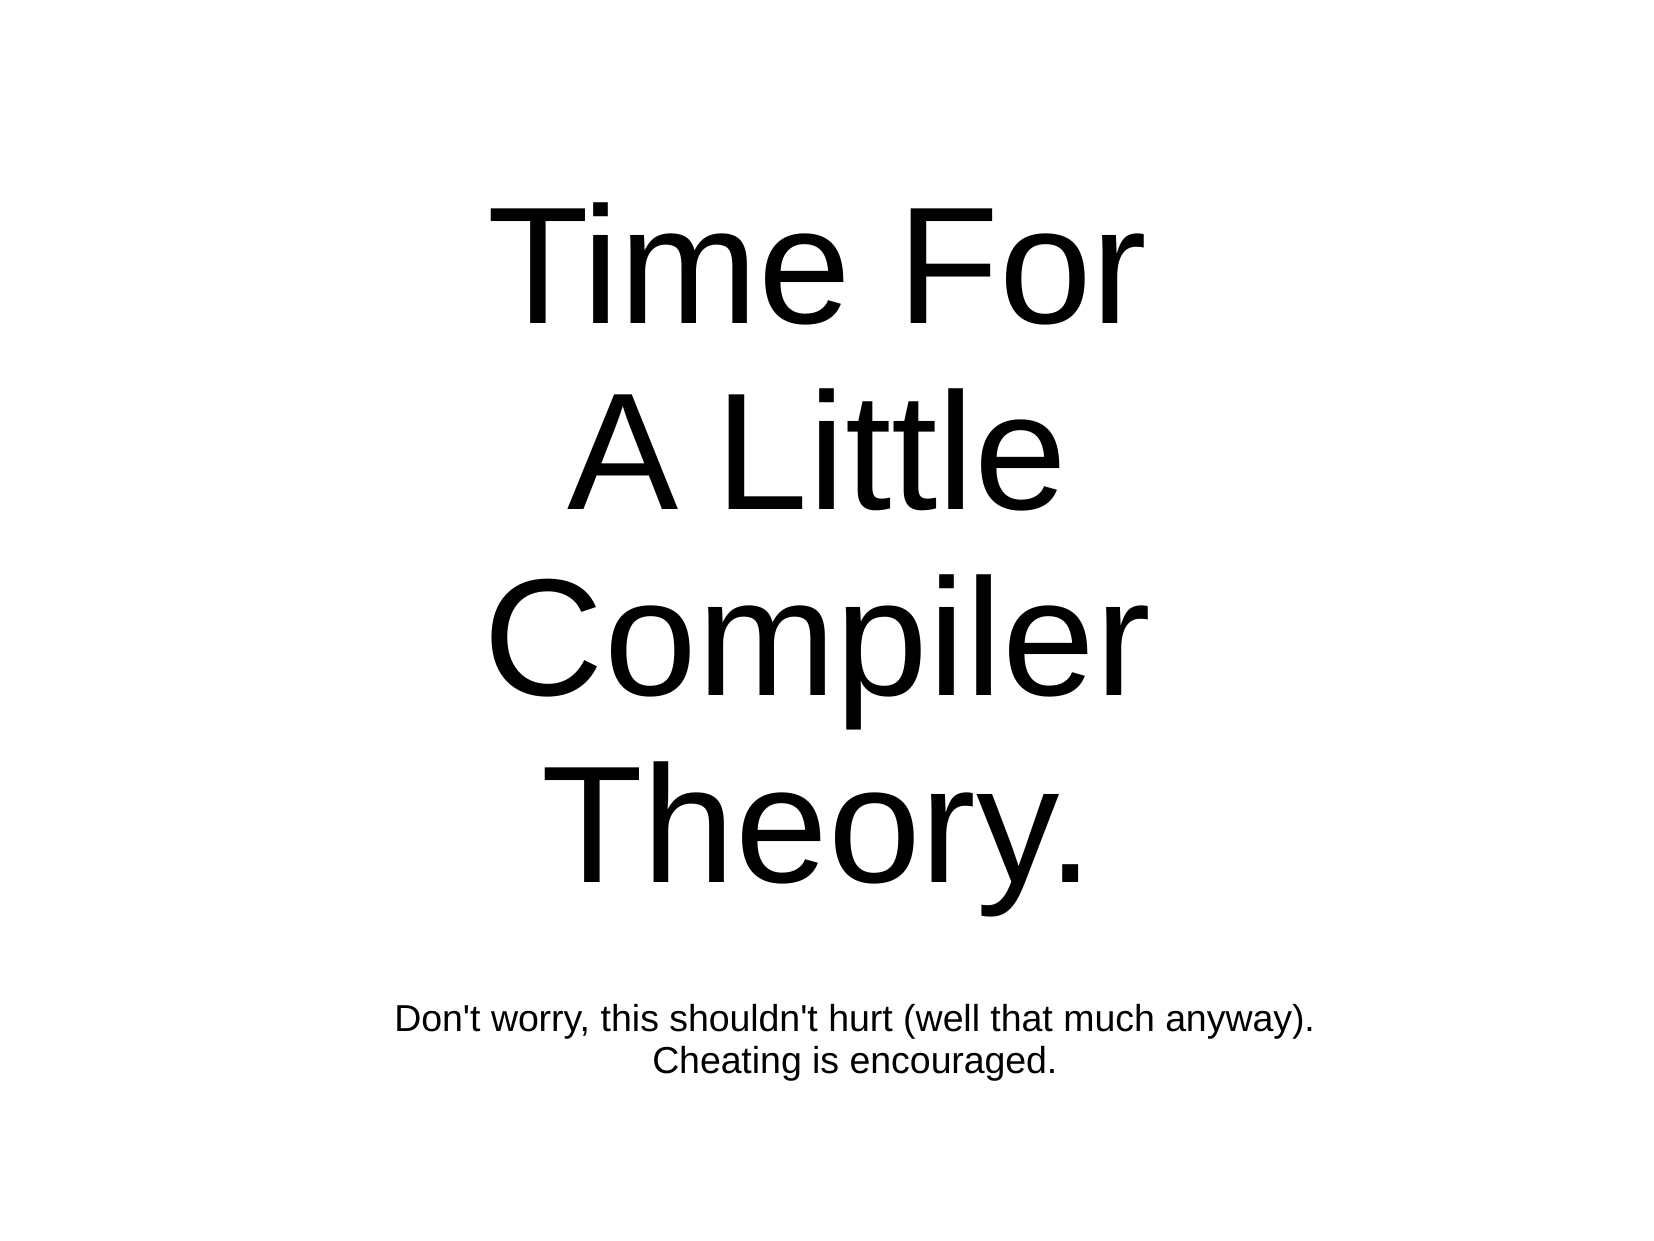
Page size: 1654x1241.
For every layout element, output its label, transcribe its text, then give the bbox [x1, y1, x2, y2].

text_box Time For A Little Compiler Theory. [135, 165, 1501, 925]
text_box Don't worry, this shouldn't hurt (well that much anyway). Cheating is encouraged. [150, 990, 1561, 1089]
